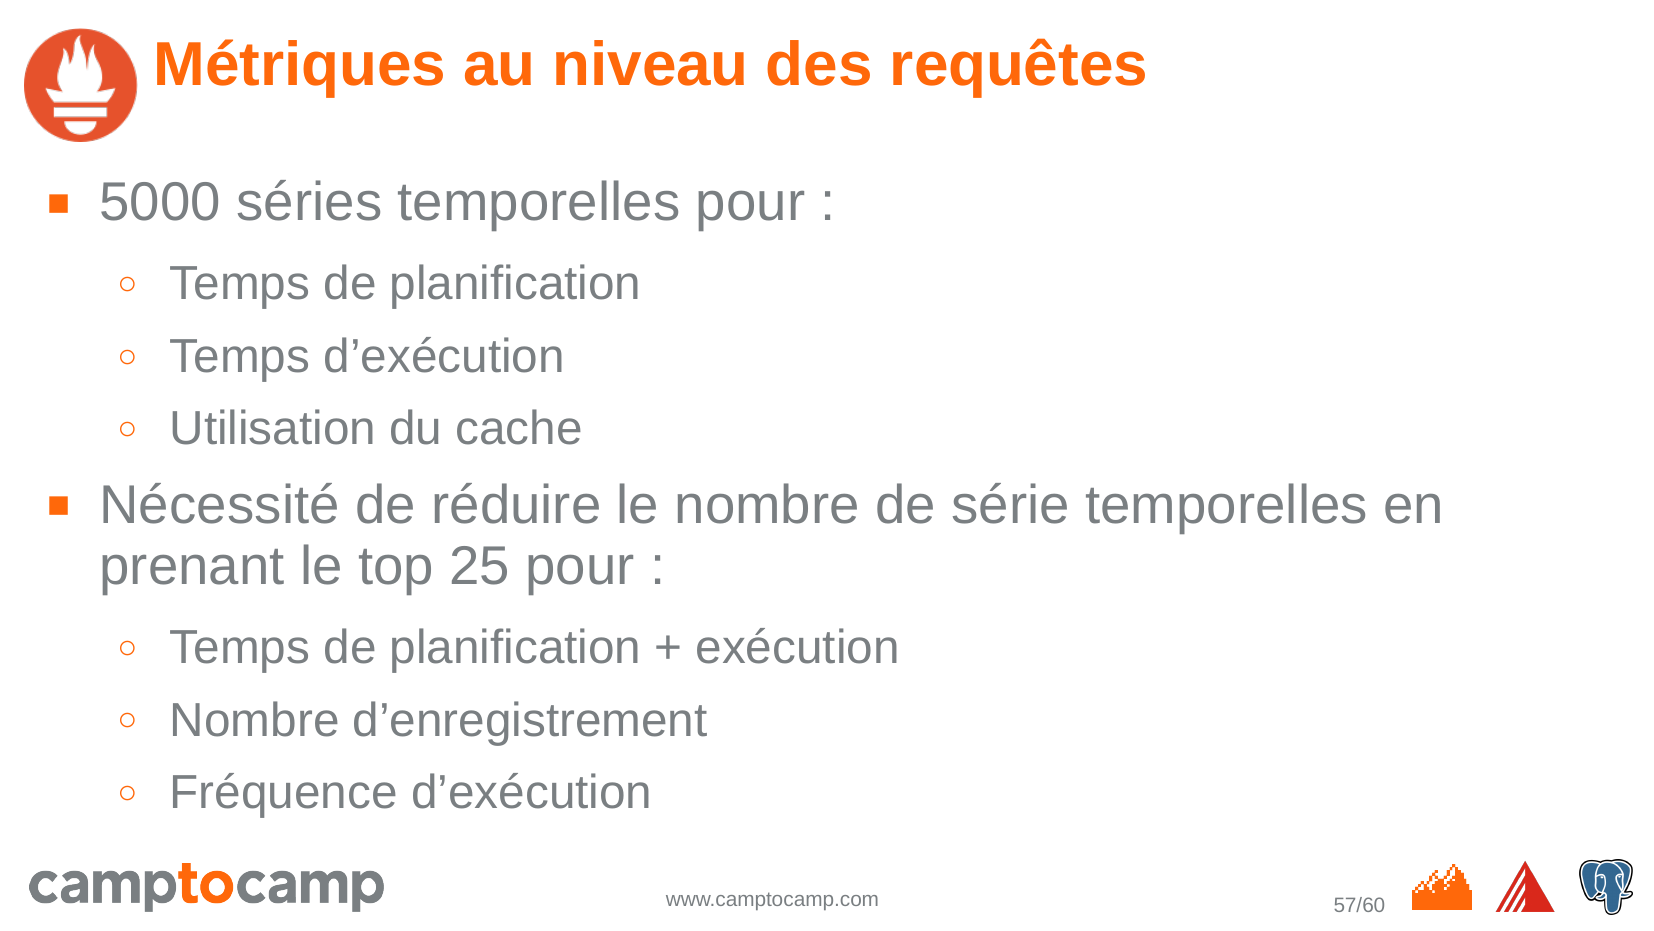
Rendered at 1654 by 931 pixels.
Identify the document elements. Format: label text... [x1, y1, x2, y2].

picture [29, 863, 384, 912]
picture [1495, 856, 1556, 917]
picture [24, 28, 139, 142]
picture [1412, 864, 1472, 910]
picture [1579, 859, 1633, 915]
title Métriques au niveau des requêtes [153, 29, 1595, 156]
list 5000 séries temporelles pour : Temps de planification Temps d’exécution Utilisation du cache Nécessité de réduire le nombre de série temporelles en prenant le top 25 pour : Temps de planification + exécution Nombre d’enregistrement Fréquence d’exécution [29, 171, 1625, 827]
